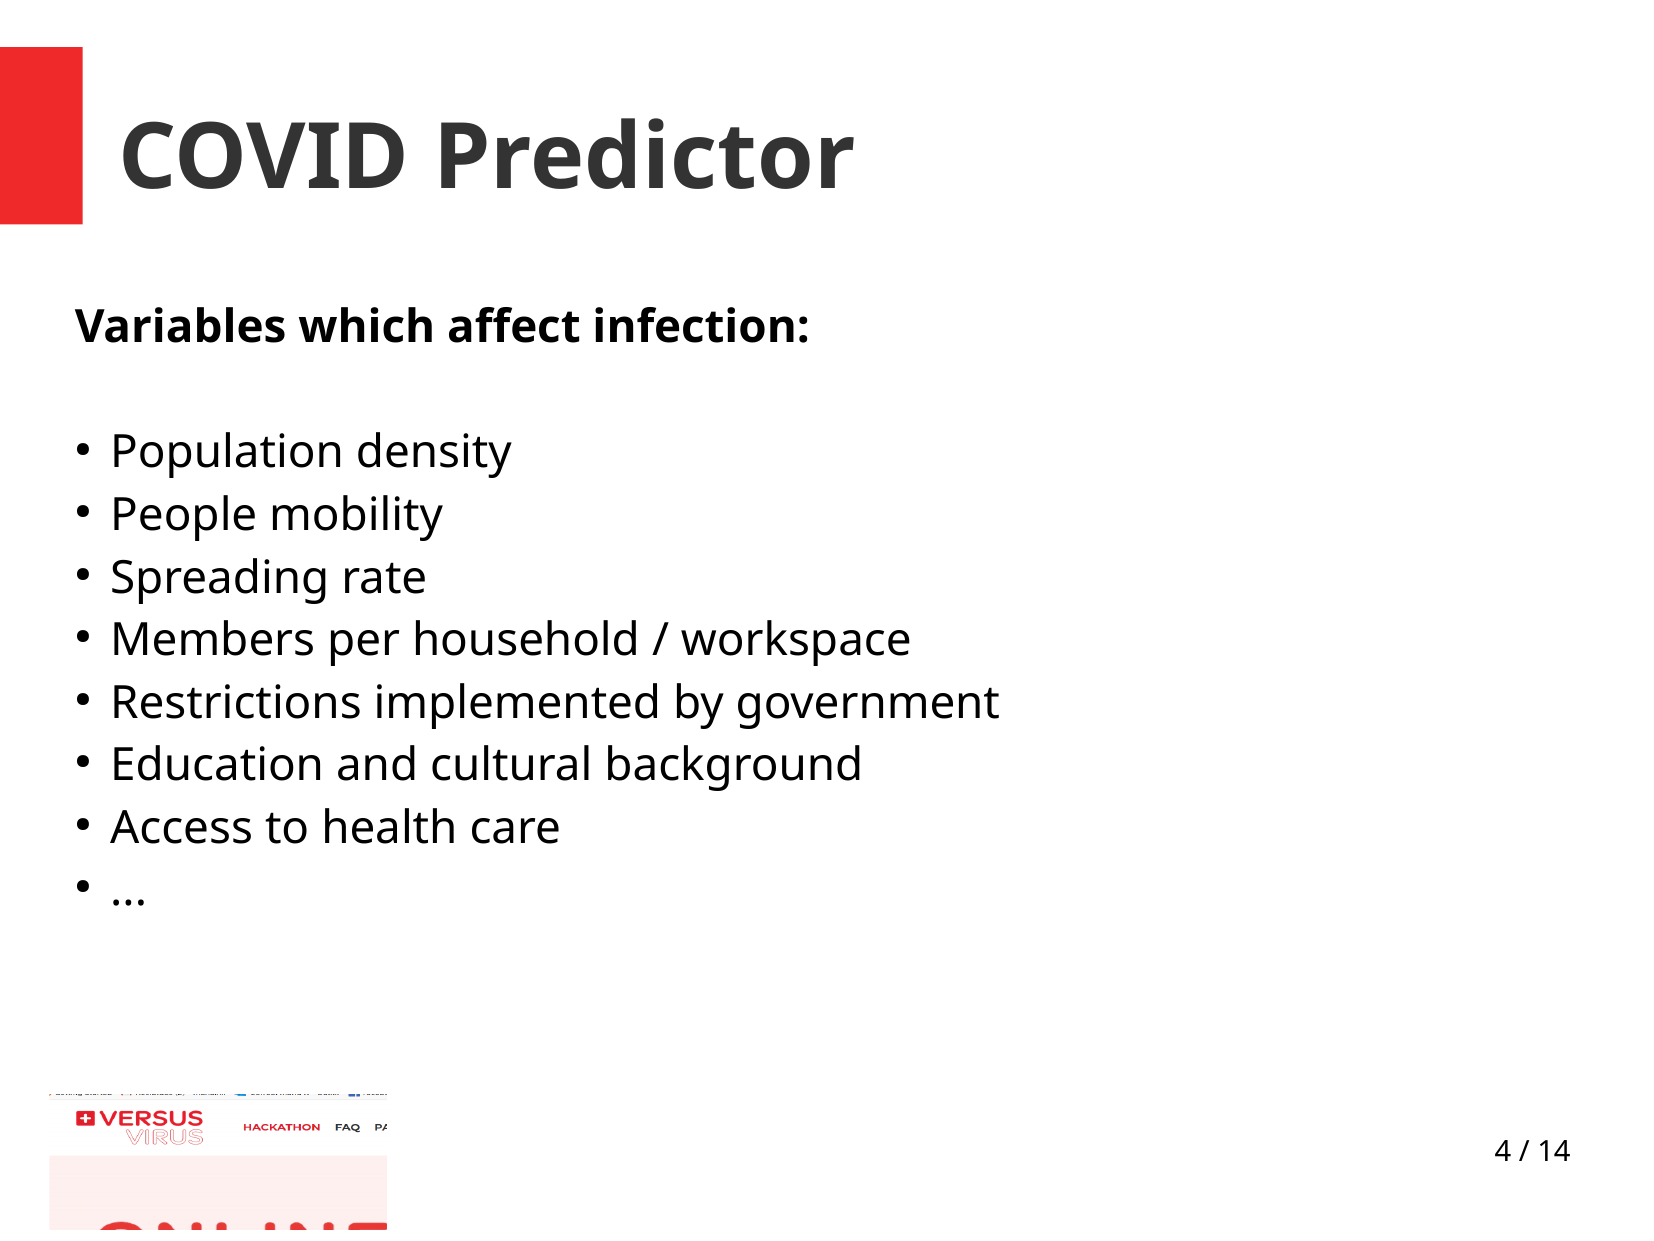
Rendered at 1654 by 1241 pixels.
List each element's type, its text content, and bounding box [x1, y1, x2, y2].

picture [49, 1094, 387, 1230]
title COVID Predictor [118, 49, 1571, 257]
text_box Variables which affect infection: Population density People mobility Spreading rate Members per household / workspace Restrictions implemented by government Education and cultural background Access to health care ... [60, 286, 1580, 927]
